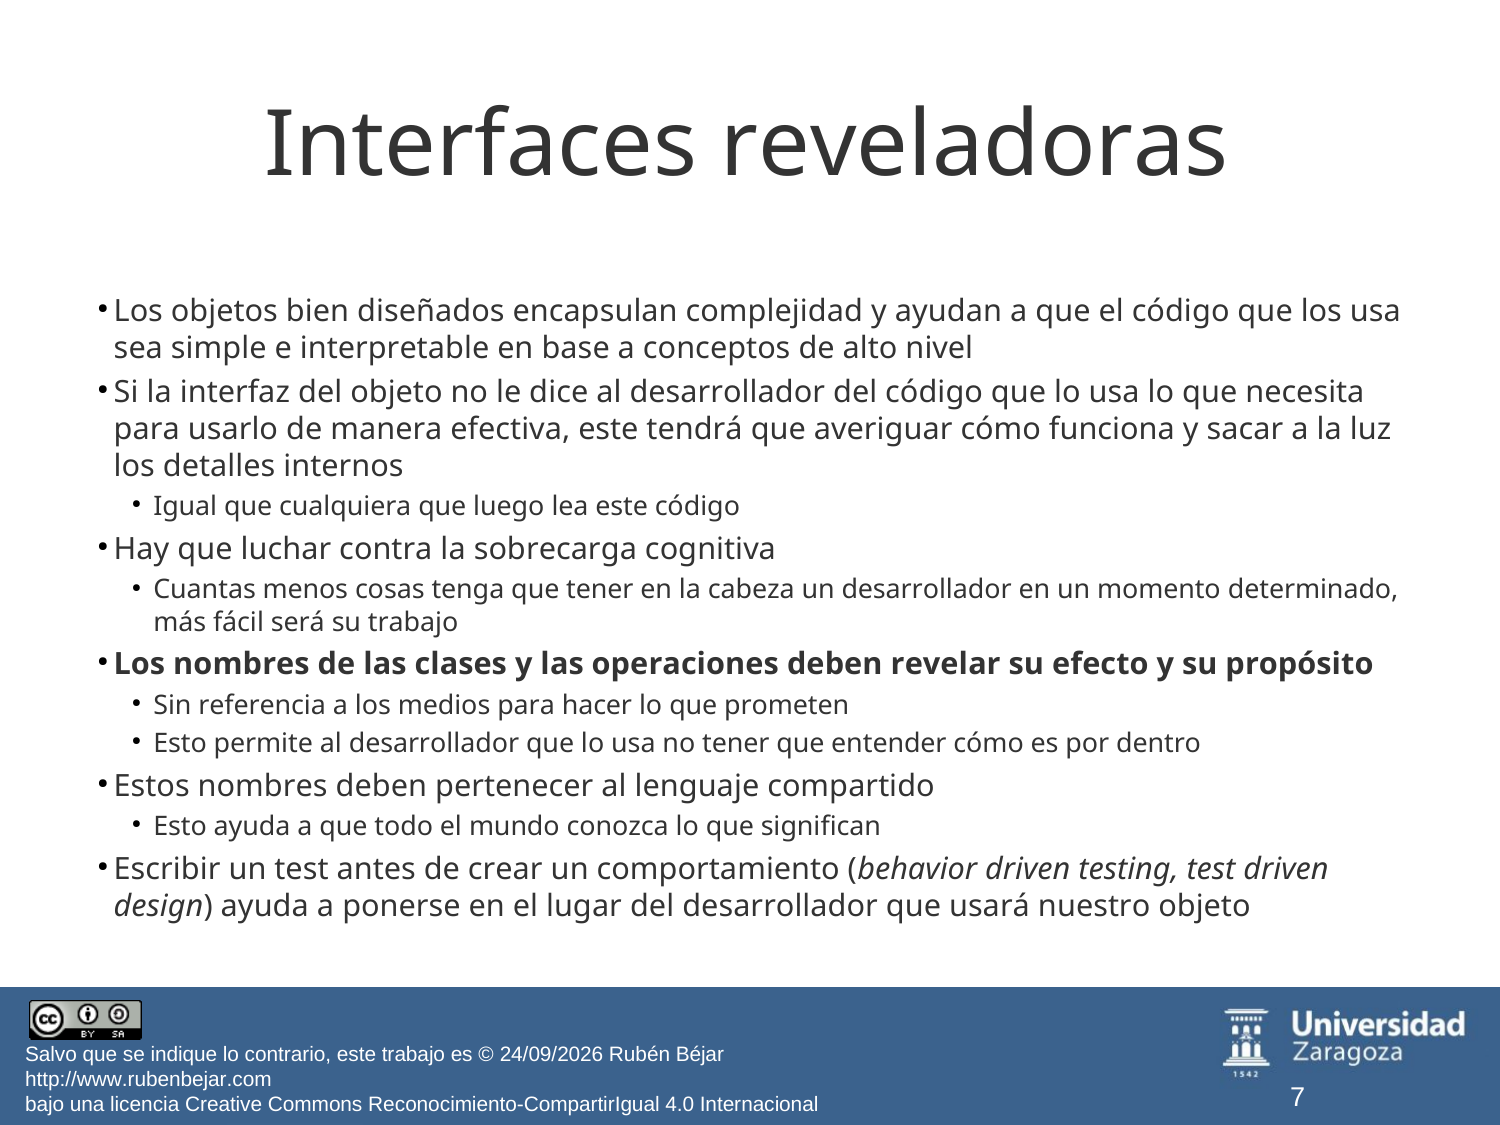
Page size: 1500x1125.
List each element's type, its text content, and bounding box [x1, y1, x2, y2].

title Interfaces reveladoras [74, 21, 1420, 257]
picture [0, 987, 1500, 1125]
list Los objetos bien diseñados encapsulan complejidad y ayudan a que el código que los usa sea simple e interpretable en base a conceptos de alto nivel Si la interfaz del objeto no le dice al desarrollador del código que lo usa lo que necesita para usarlo de manera efectiva, este tendrá que averiguar cómo funciona y sacar a la luz los detalles internos Igual que cualquiera que luego lea este código Hay que luchar contra la sobrecarga cognitiva Cuantas menos cosas tenga que tener en la cabeza un desarrollador en un momento determinado, más fácil será su trabajo Los nombres de las clases y las operaciones deben revelar su efecto y su propósito Sin referencia a los medios para hacer lo que prometen Esto permite al desarrollador que lo usa no tener que entender cómo es por dentro Estos nombres deben pertenecer al lenguaje compartido Esto ayuda a que todo el mundo conozca lo que significan Escribir un test antes de crear un comportamiento (behavior driven testing, test driven design) ayuda a ponerse en el lugar del desarrollador que usará nuestro objeto [82, 283, 1418, 957]
